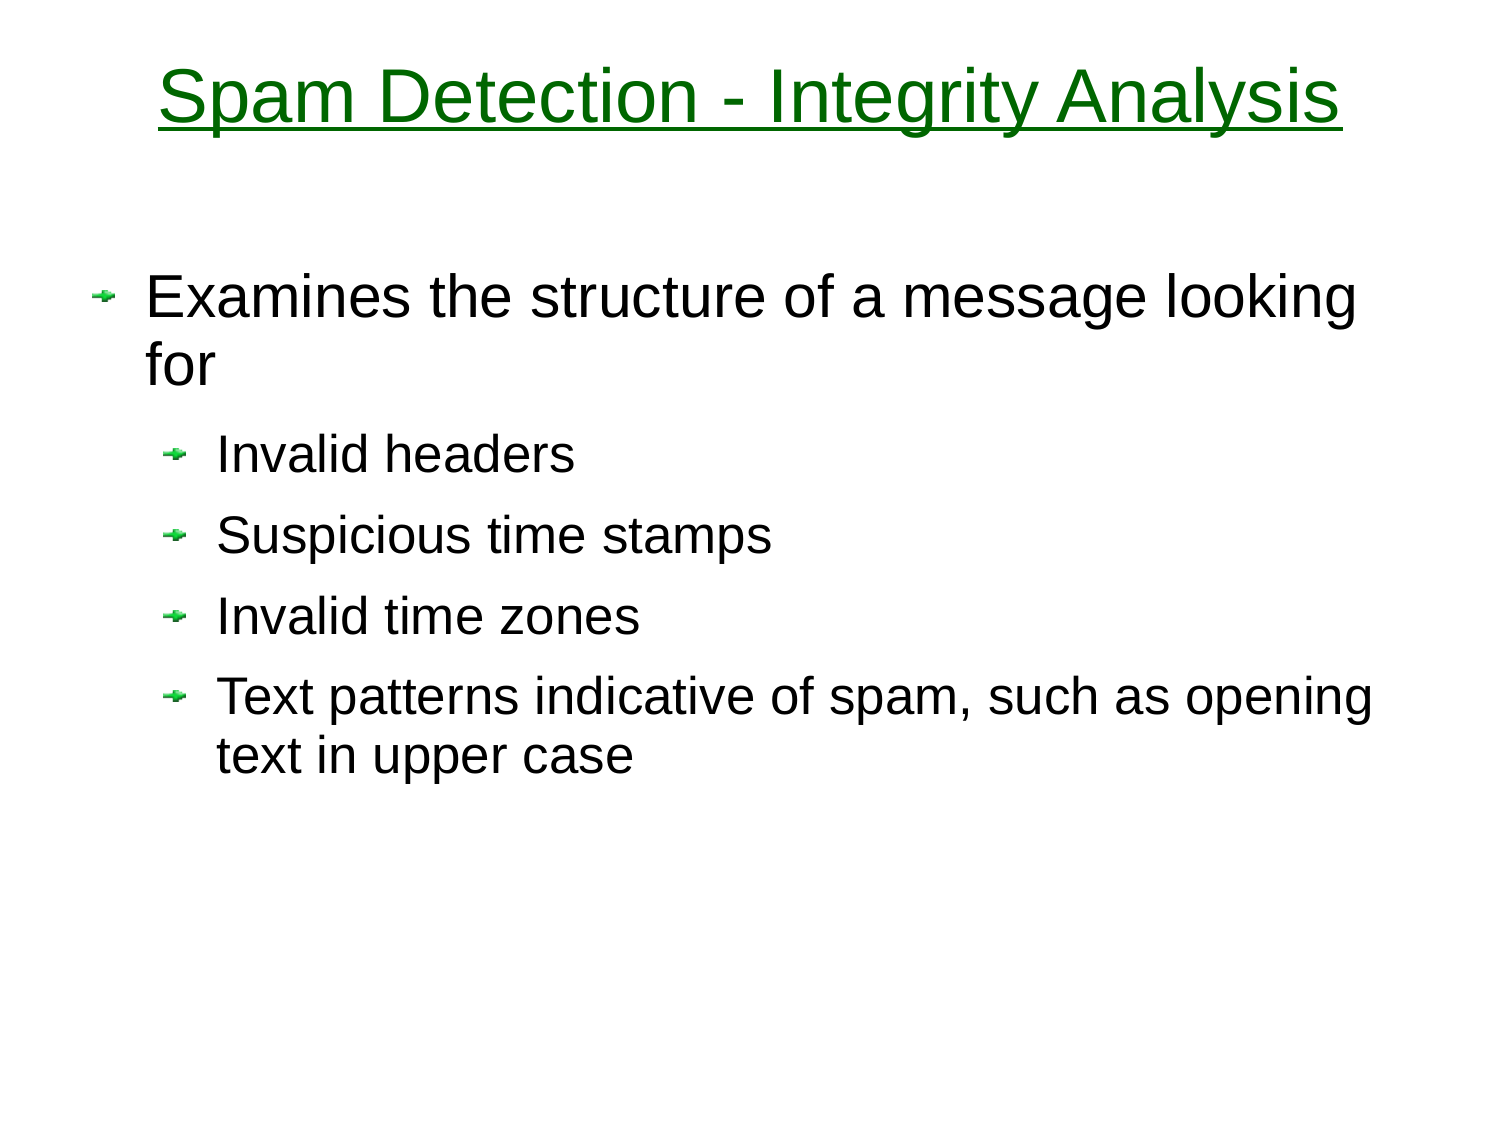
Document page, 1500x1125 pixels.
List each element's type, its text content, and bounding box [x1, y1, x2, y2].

title Spam Detection - Integrity Analysis [75, 45, 1425, 233]
list Examines the structure of a message looking for Invalid headers Suspicious time stamps Invalid time zones Text patterns indicative of spam, such as opening text in upper case [75, 262, 1425, 1006]
